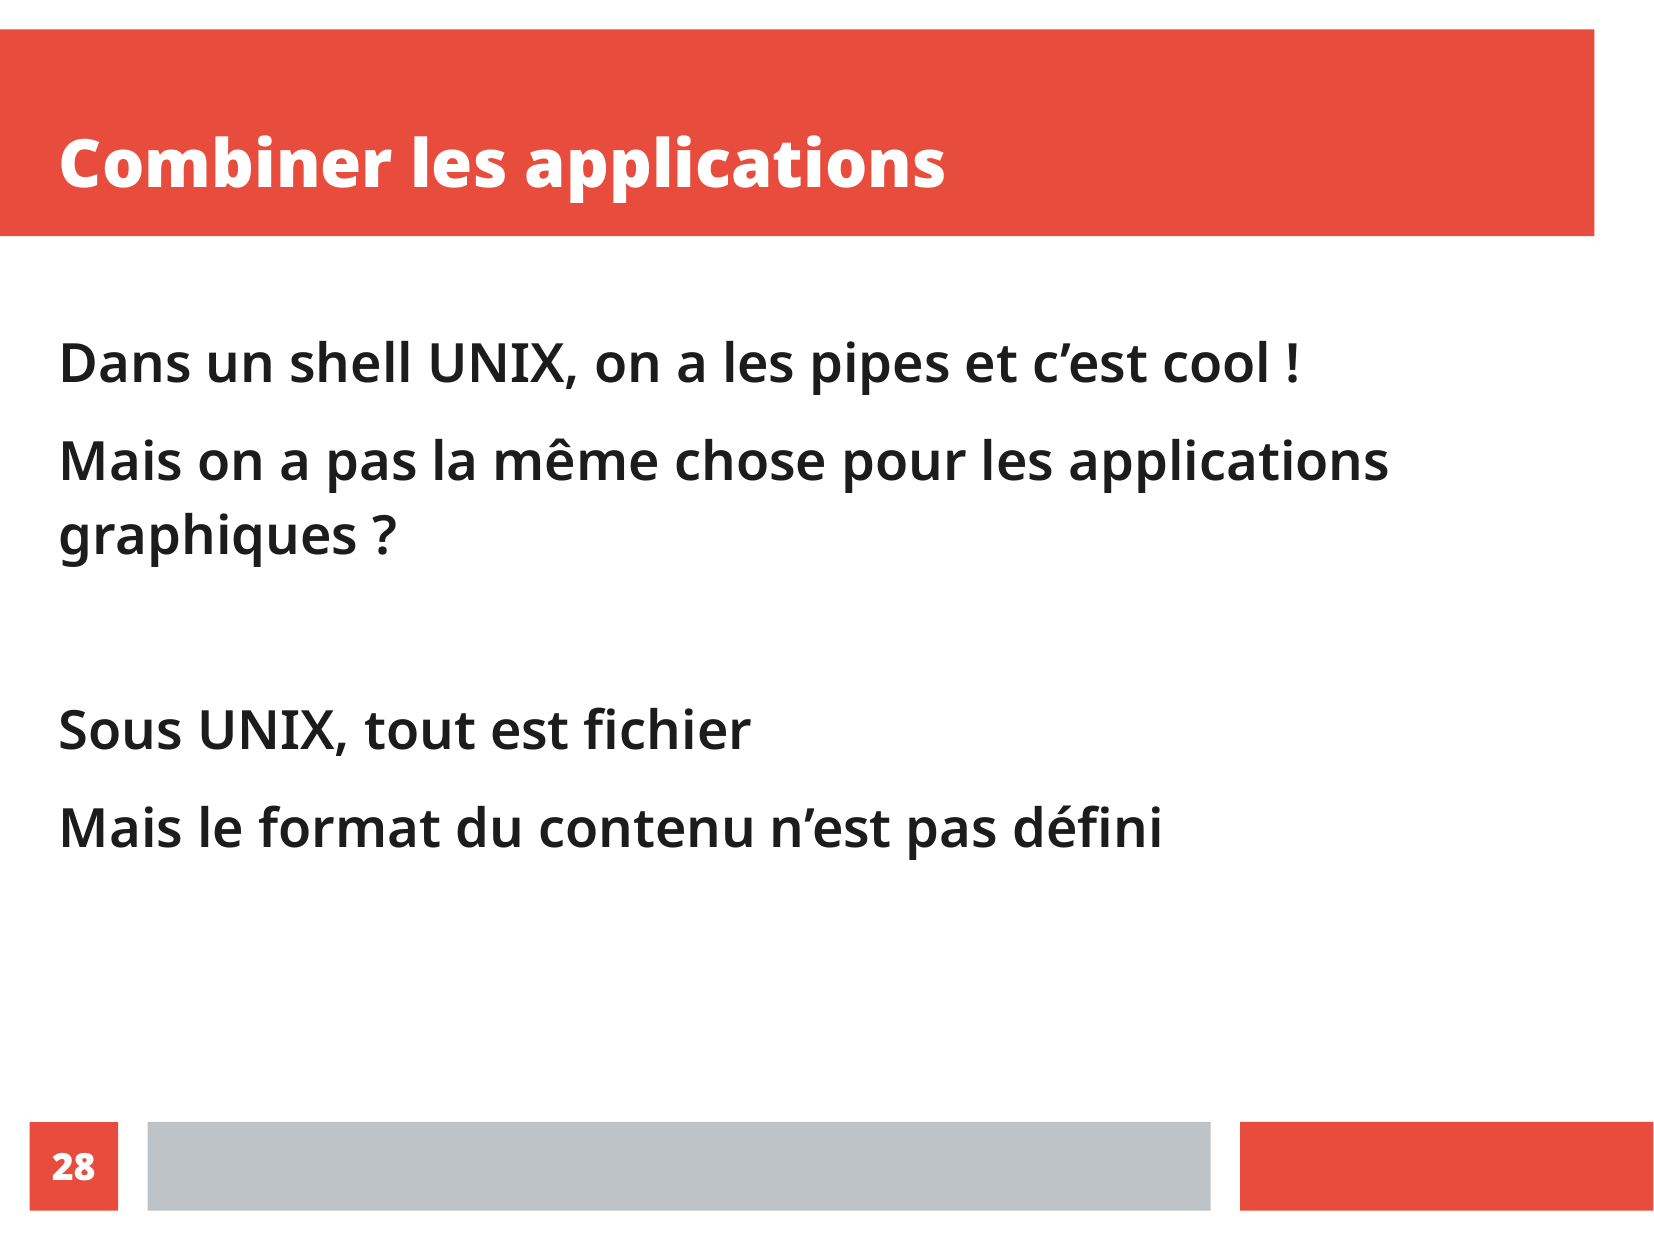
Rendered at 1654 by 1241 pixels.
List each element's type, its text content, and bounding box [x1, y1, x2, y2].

list Dans un shell UNIX, on a les pipes et c’est cool ! Mais on a pas la même chose pour les applications graphiques ? Sous UNIX, tout est fichier Mais le format du contenu n’est pas défini [59, 324, 1565, 1093]
title Combiner les applications [59, 59, 1595, 207]
